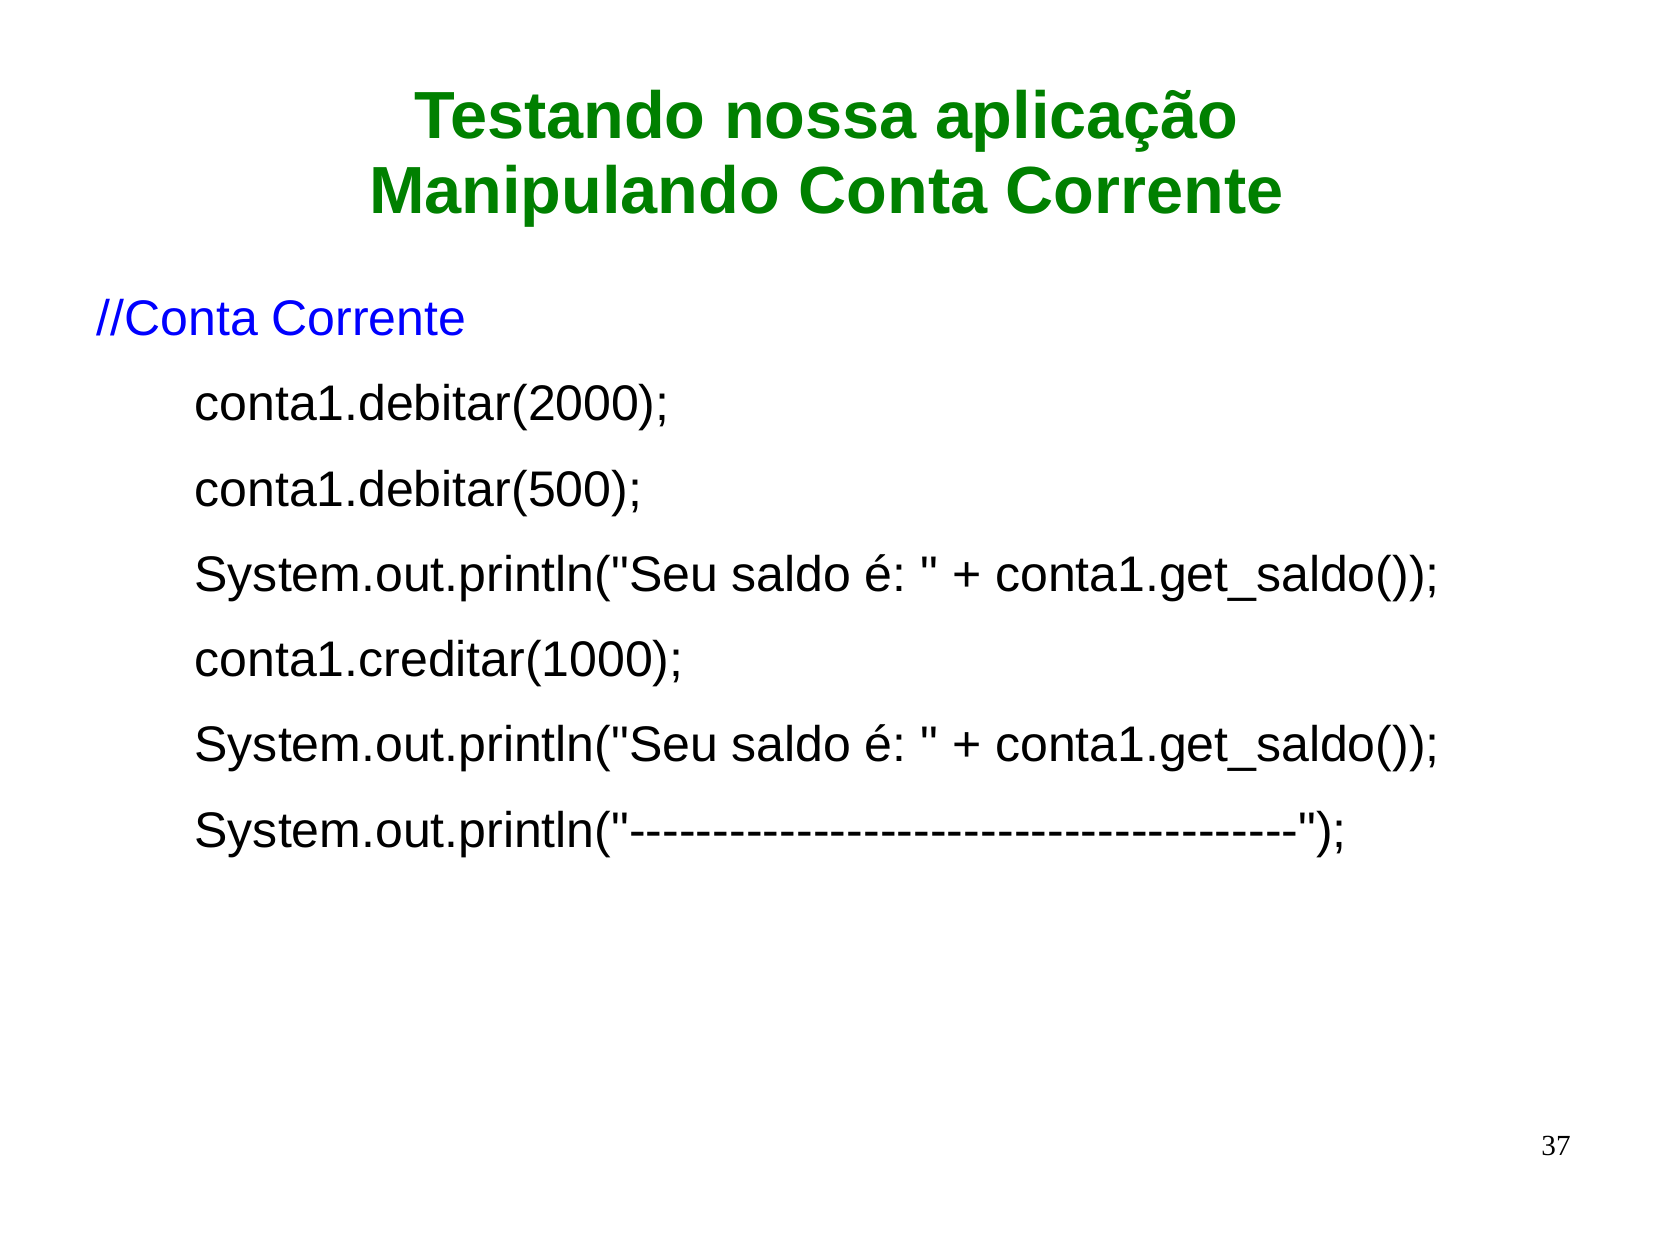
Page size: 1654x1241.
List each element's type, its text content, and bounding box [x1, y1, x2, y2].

title Testando nossa aplicação Manipulando Conta Corrente [82, 49, 1571, 257]
list //Conta Corrente conta1.debitar(2000); conta1.debitar(500); System.out.println("Seu saldo é: " + conta1.get_saldo()); conta1.creditar(1000); System.out.println("Seu saldo é: " + conta1.get_saldo()); System.out.println("----------------------------------------"); [82, 290, 1571, 1010]
